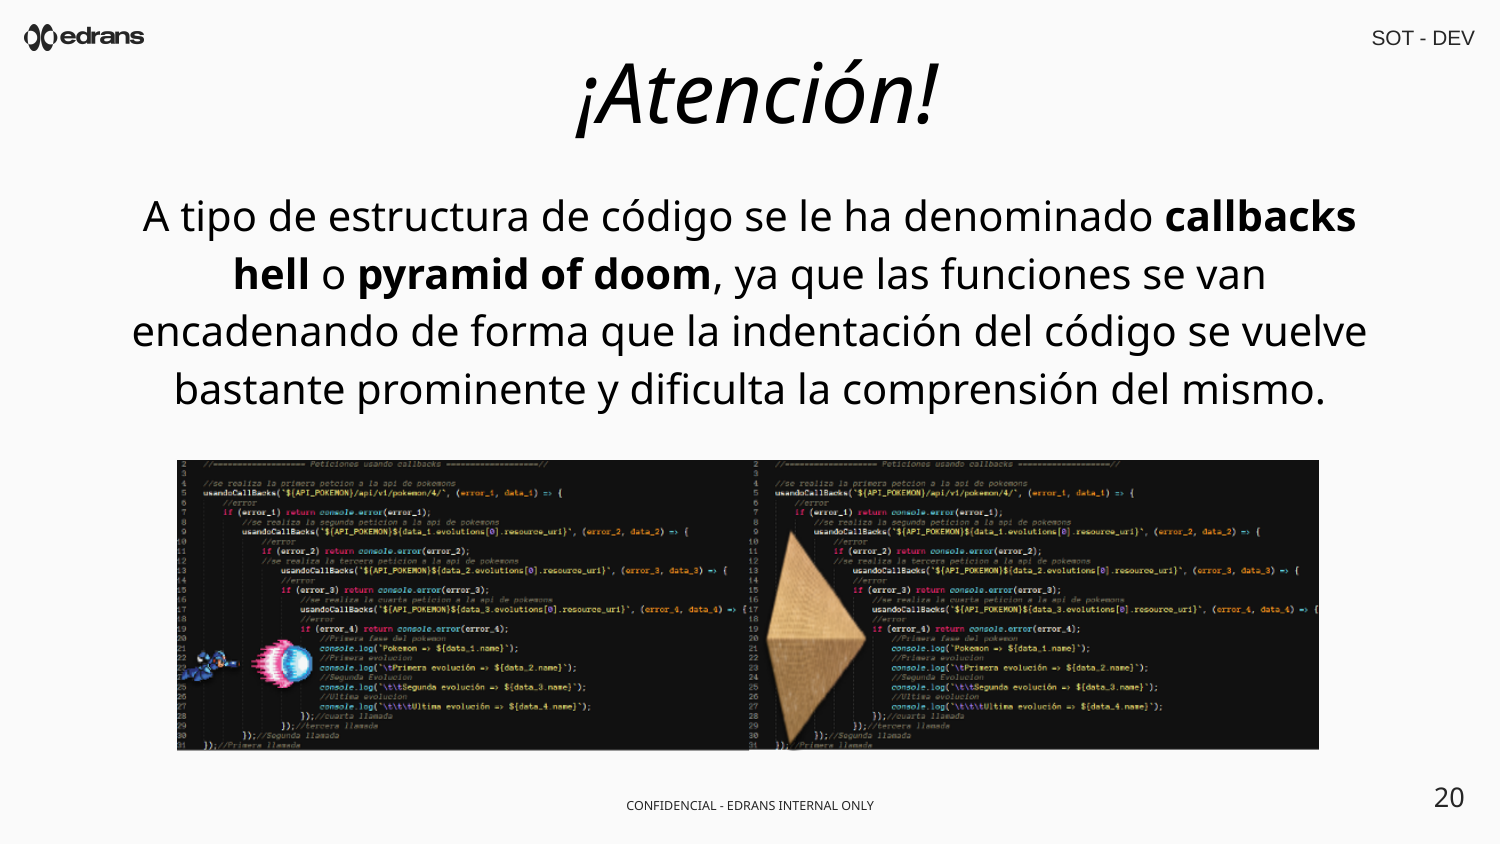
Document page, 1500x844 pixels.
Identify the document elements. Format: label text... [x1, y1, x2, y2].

slide_number <número> [1389, 764, 1480, 830]
text_box CONFIDENCIAL - EDRANS INTERNAL ONLY [613, 797, 887, 814]
text_box A tipo de estructura de código se le ha denominado callbacks hell o pyramid of doom, ya que las funciones se van encadenando de forma que la indentación del código se vuelve bastante prominente y dificulta la comprensión del mismo. [100, 171, 1399, 425]
picture [24, 24, 144, 51]
text_box SOT - DEV [1322, 24, 1475, 51]
picture [177, 460, 1319, 751]
text_box ¡Atención! [193, 8, 1322, 171]
